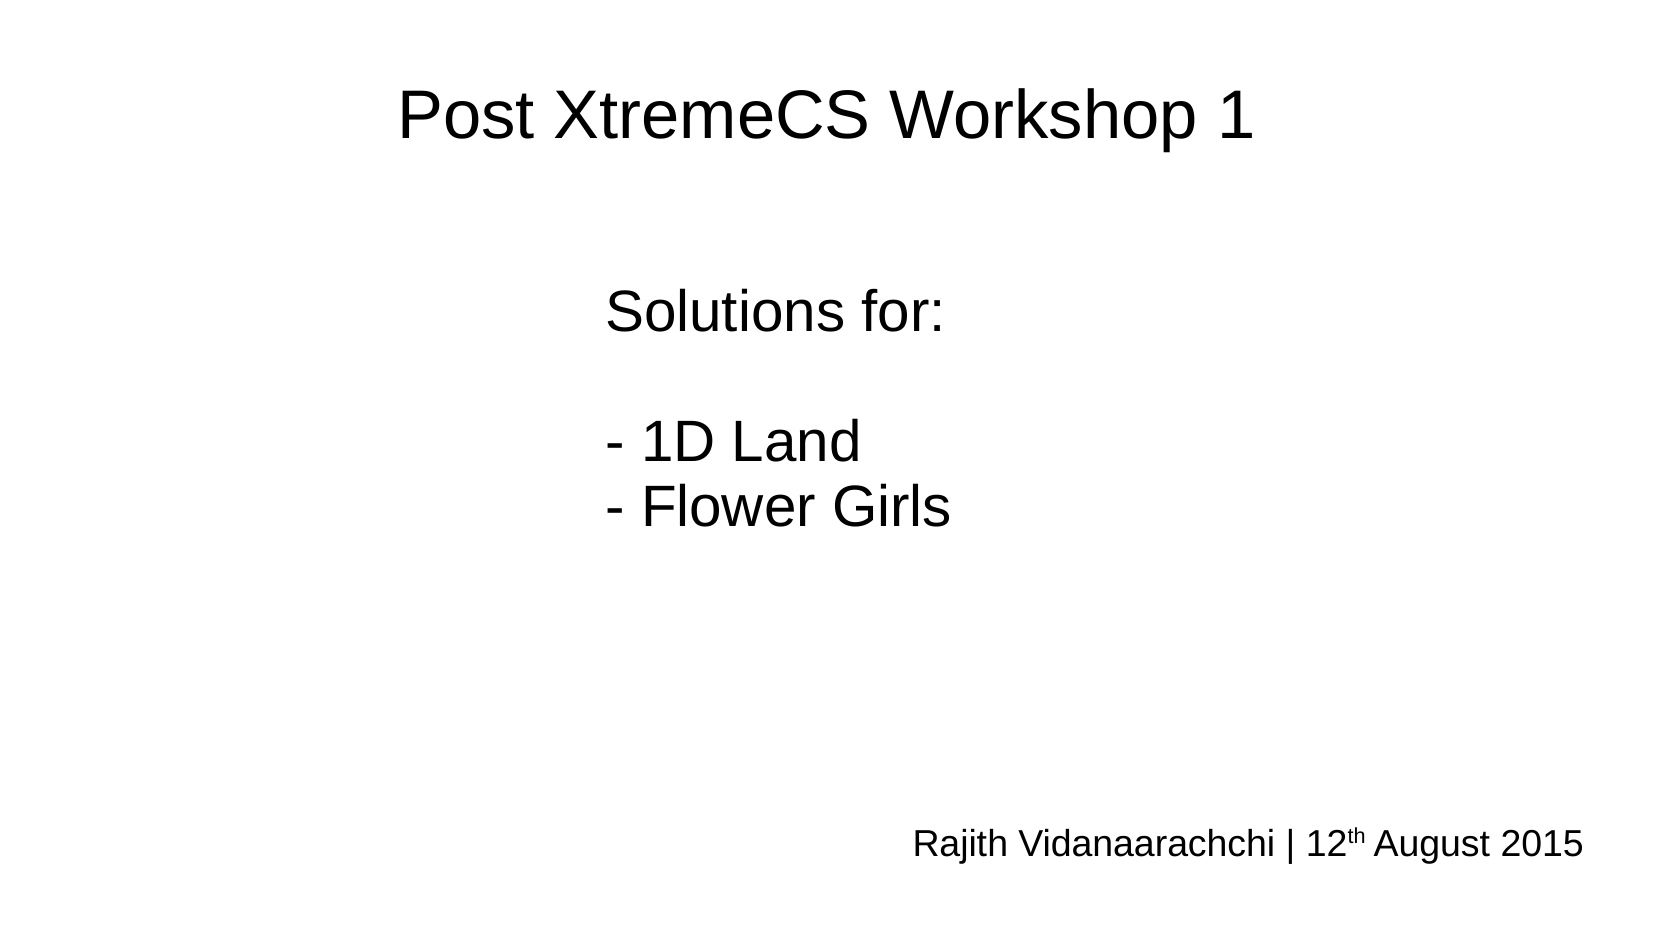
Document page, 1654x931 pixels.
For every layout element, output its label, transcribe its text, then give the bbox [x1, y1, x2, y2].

text_box Rajith Vidanaarachchi | 12th August 2015 [897, 814, 1601, 873]
title Post XtremeCS Workshop 1 [82, 37, 1571, 193]
text_box Solutions for: - 1D Land - Flower Girls [590, 271, 993, 579]
